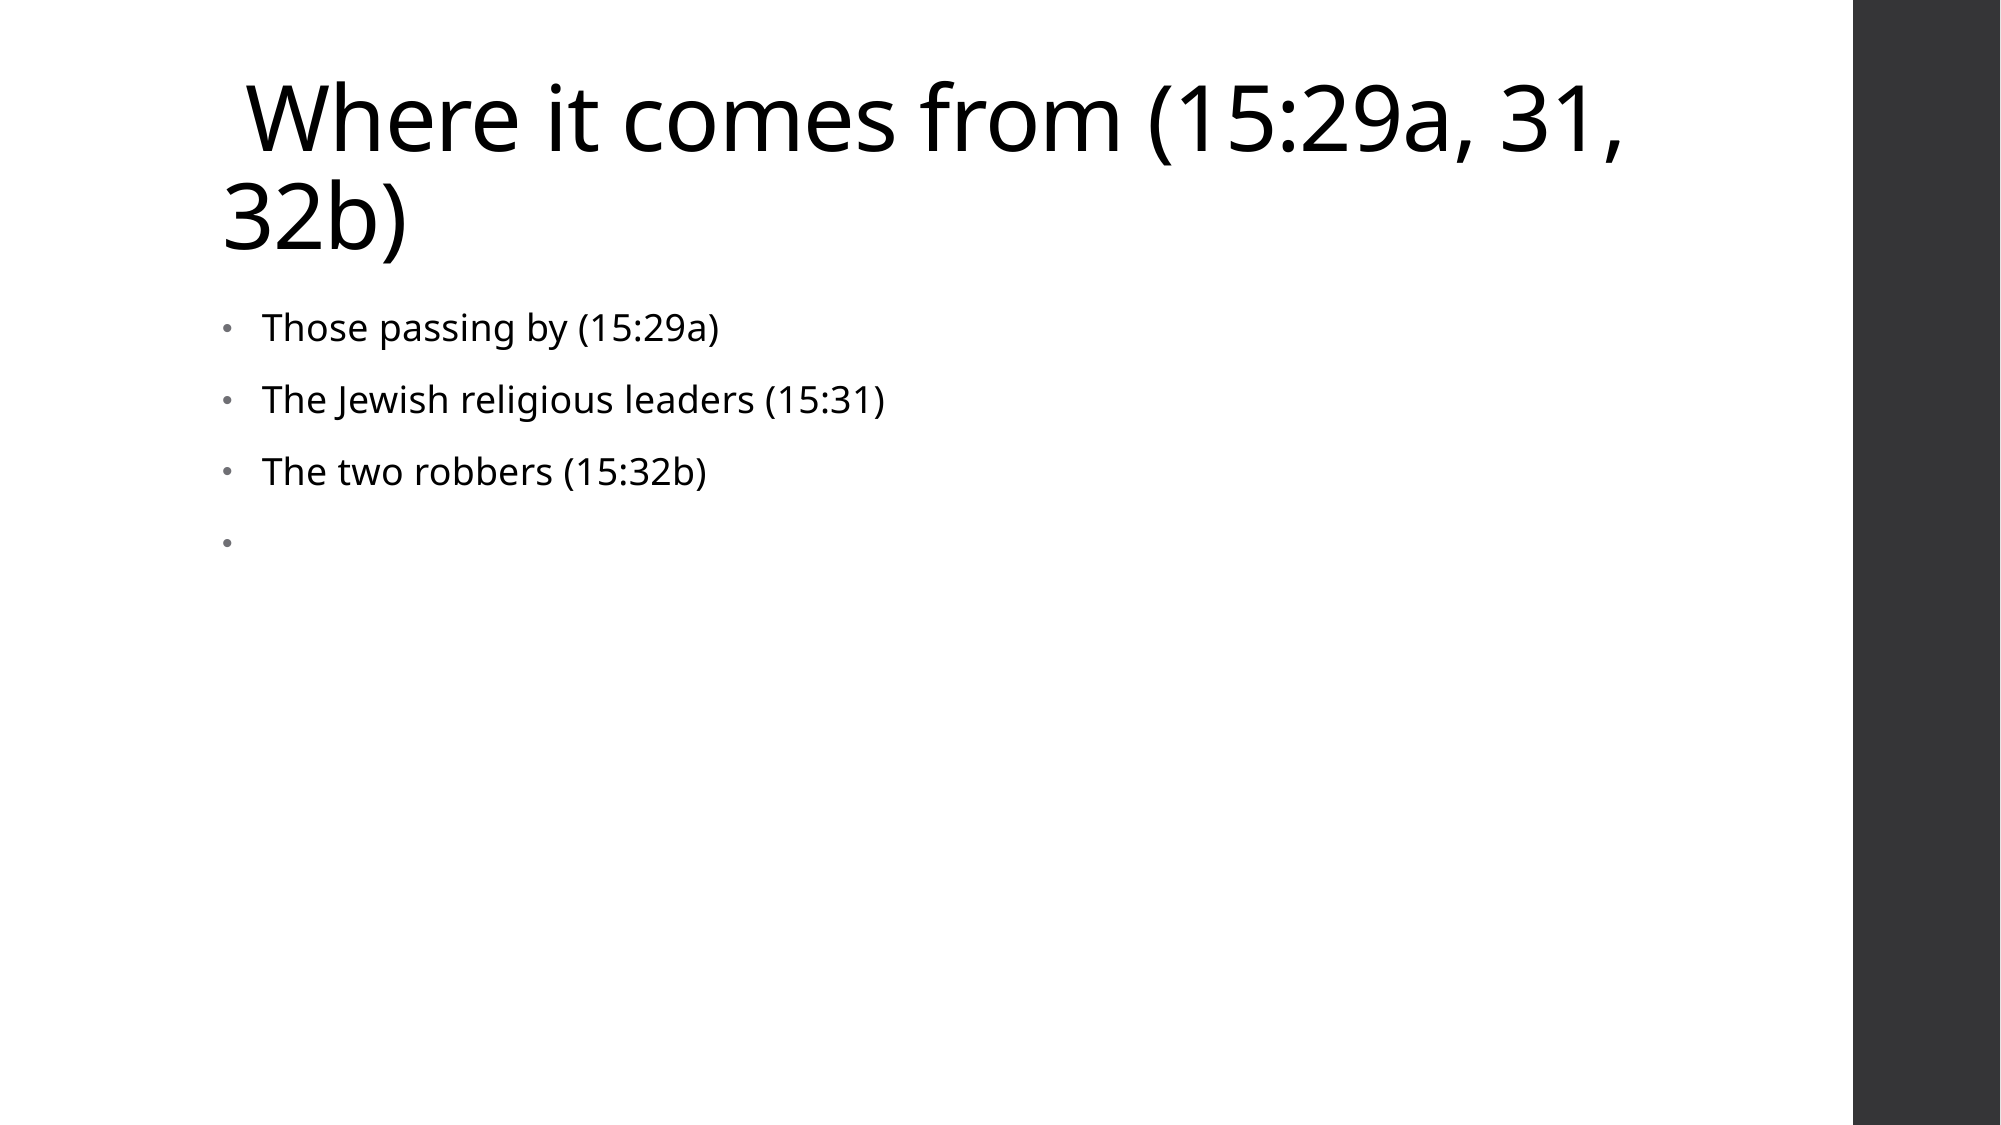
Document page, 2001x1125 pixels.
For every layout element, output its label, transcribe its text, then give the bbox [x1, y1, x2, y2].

title Where it comes from (15:29a, 31, 32b) [206, 60, 1797, 278]
list Those passing by (15:29a) The Jewish religious leaders (15:31) The two robbers (15:32b) [206, 299, 1617, 1014]
